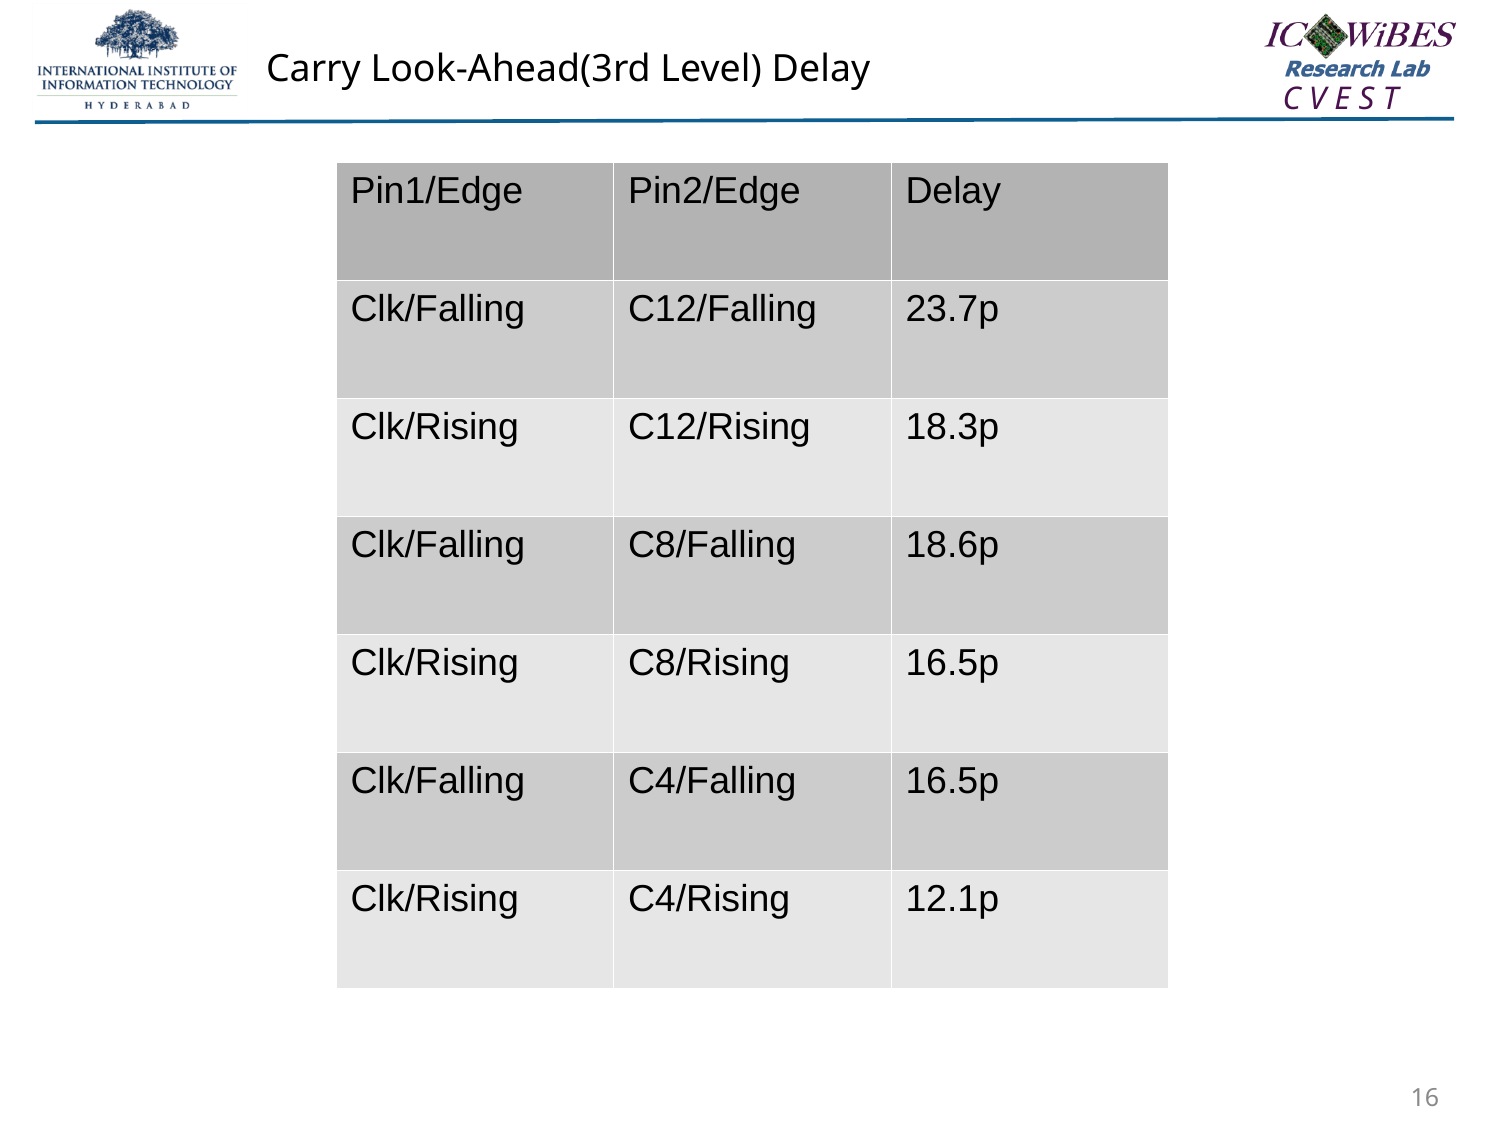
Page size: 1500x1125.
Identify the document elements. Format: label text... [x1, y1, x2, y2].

table_cell C12/Falling [614, 281, 891, 398]
table_cell C8/Rising [614, 635, 891, 752]
table_cell 16.5p [892, 753, 1168, 870]
table_header Pin1/Edge [337, 163, 613, 280]
slide_number <number> [1329, 1074, 1455, 1123]
table_cell 18.6p [892, 517, 1168, 634]
picture [31, 2, 247, 115]
title Carry Look-Ahead(3rd Level) Delay [251, 23, 1195, 110]
table_cell C4/Falling [614, 753, 891, 870]
table_cell 16.5p [892, 635, 1168, 752]
table_cell 12.1p [892, 871, 1168, 988]
table_cell Clk/Rising [337, 635, 613, 752]
table_cell Clk/Falling [337, 517, 613, 634]
table_cell C8/Falling [614, 517, 891, 634]
table_header Delay [892, 163, 1168, 280]
table_cell Clk/Rising [337, 871, 613, 988]
table_cell Clk/Rising [337, 399, 613, 516]
table_cell 18.3p [892, 399, 1168, 516]
table_cell Clk/Falling [337, 753, 613, 870]
table_cell C4/Rising [614, 871, 891, 988]
table_cell Clk/Falling [337, 281, 613, 398]
table_cell 23.7p [892, 281, 1168, 398]
table_header Pin2/Edge [614, 163, 891, 280]
picture [1261, 12, 1458, 82]
table_cell C12/Rising [614, 399, 891, 516]
